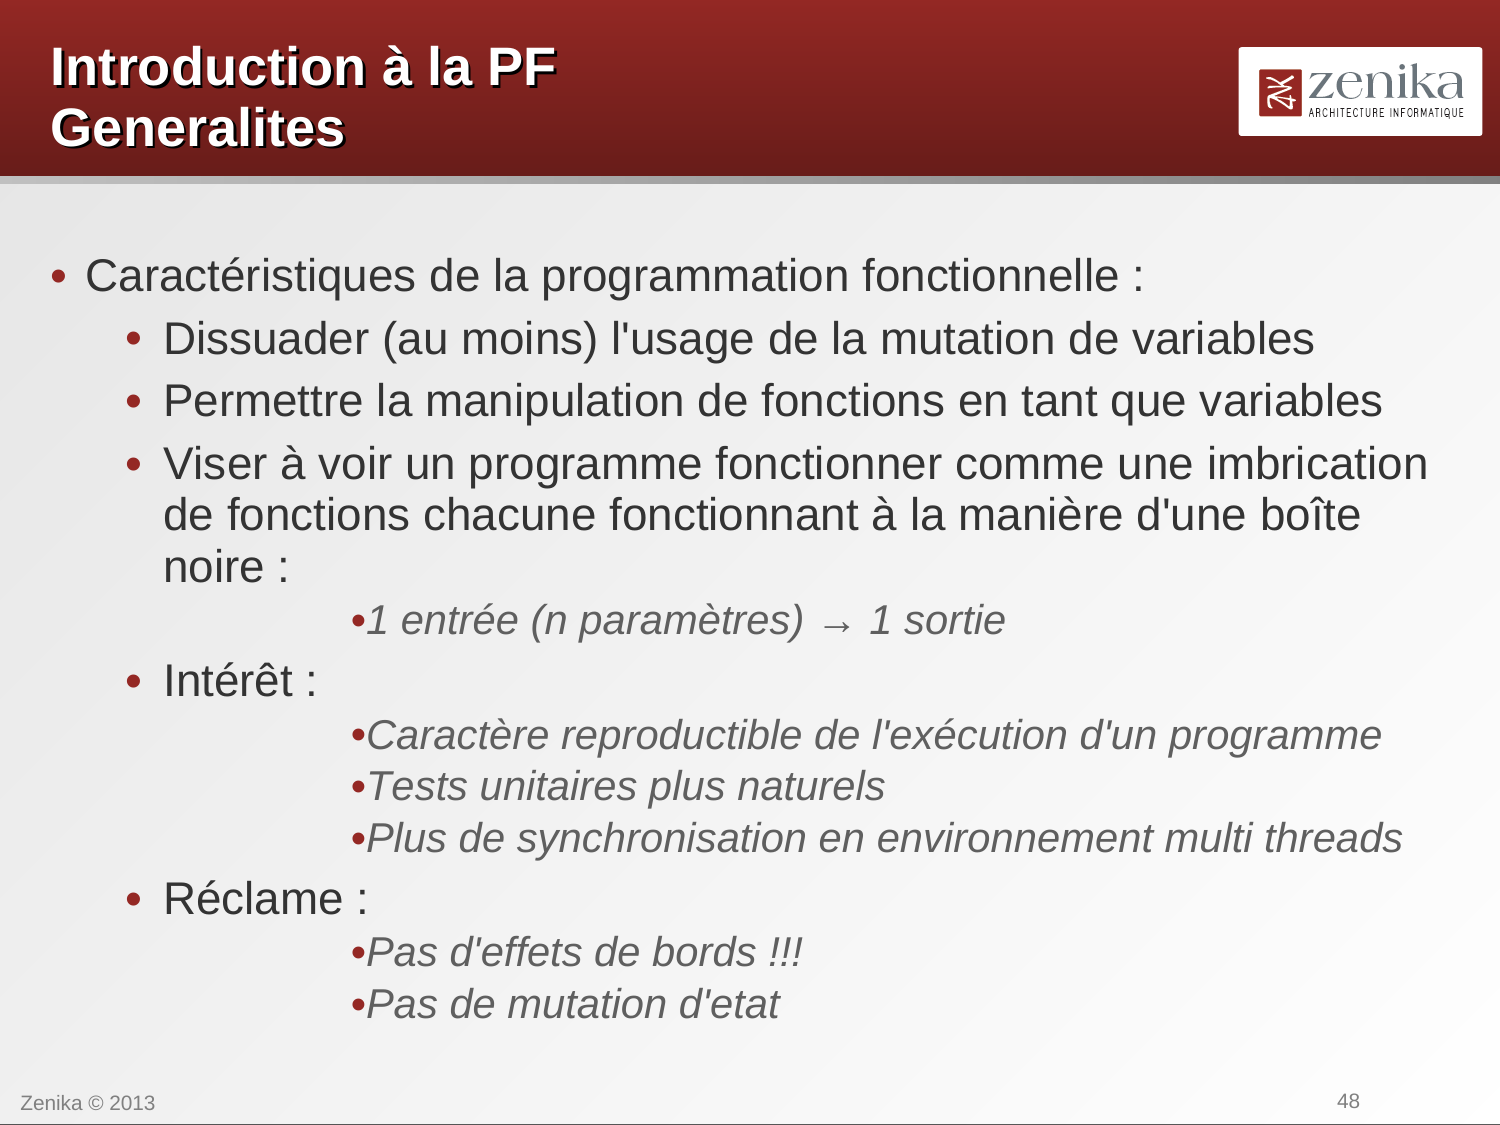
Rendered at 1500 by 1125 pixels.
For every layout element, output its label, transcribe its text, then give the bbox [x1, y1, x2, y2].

title Introduction à la PF Generalites [50, 15, 1206, 180]
picture [1257, 58, 1464, 125]
list Caractéristiques de la programmation fonctionnelle : Dissuader (au moins) l'usage de la mutation de variables Permettre la manipulation de fonctions en tant que variables Viser à voir un programme fonctionner comme une imbrication de fonctions chacune fonctionnant à la manière d'une boîte noire : 1 entrée (n paramètres) → 1 sortie Intérêt : Caractère reproductible de l'exécution d'un programme Tests unitaires plus naturels Plus de synchronisation en environnement multi threads Réclame : Pas d'effets de bords !!! Pas de mutation d'etat [50, 249, 1435, 1079]
